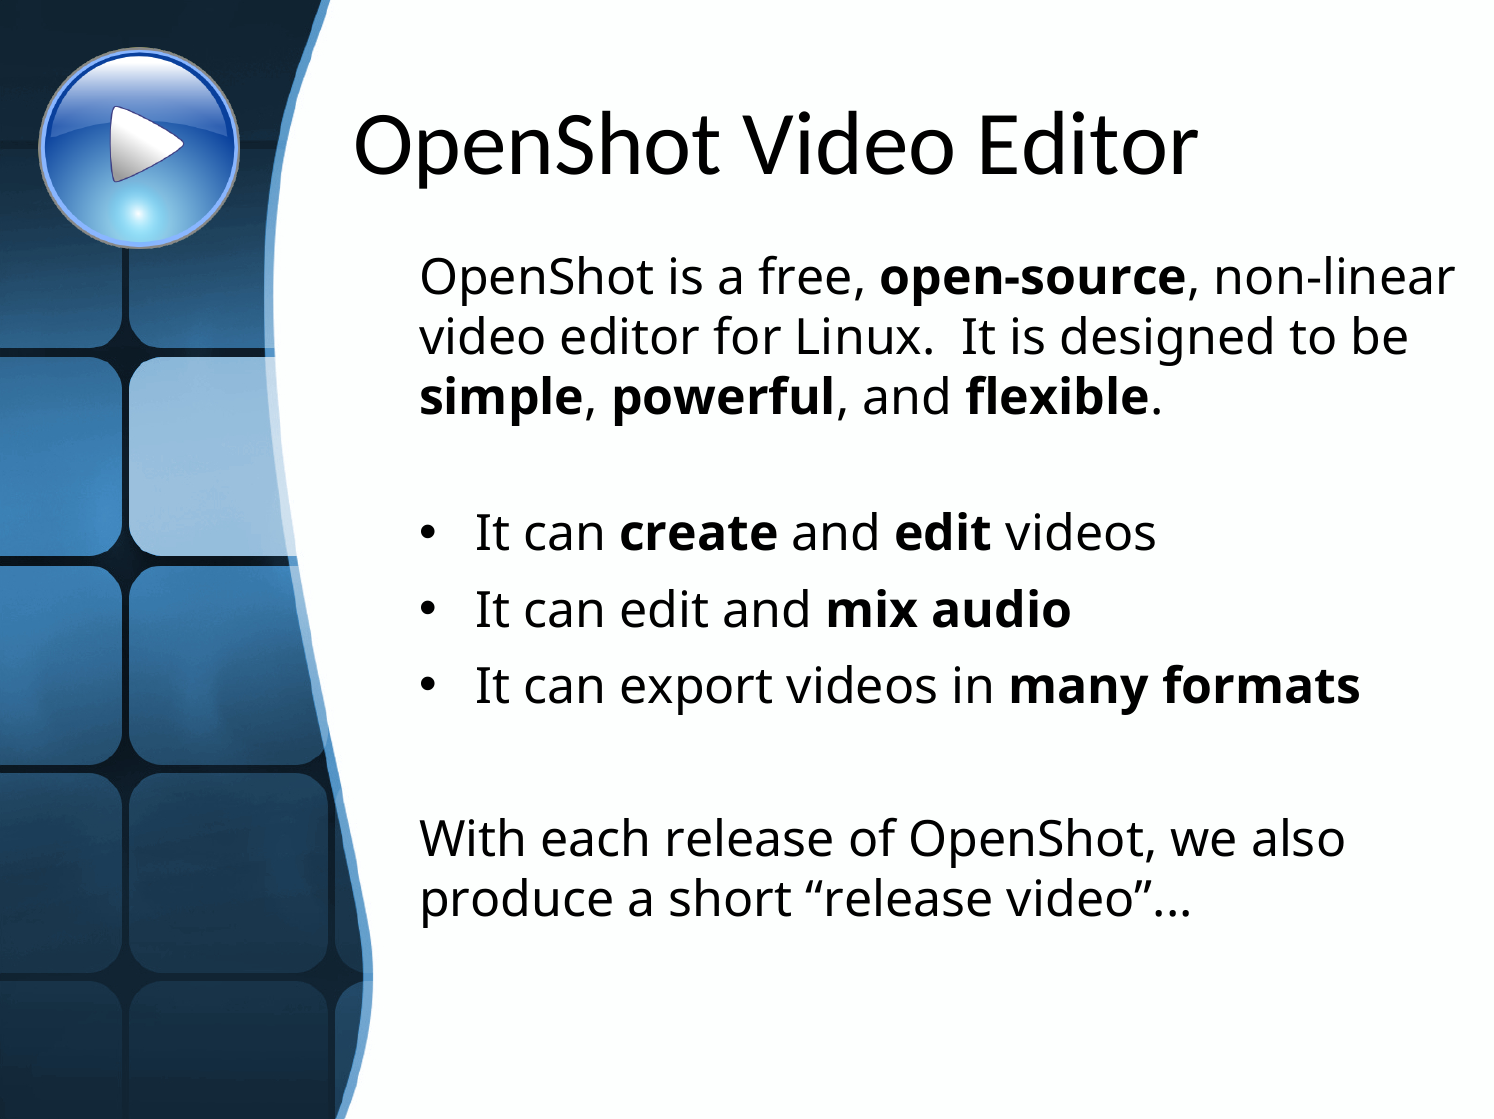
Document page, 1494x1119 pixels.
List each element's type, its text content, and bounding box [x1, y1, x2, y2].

list OpenShot is a free, open-source, non-linear video editor for Linux. It is designed to be simple, powerful, and flexible. It can create and edit videos It can edit and mix audio It can export videos in many formats With each release of OpenShot, we also produce a short “release video”... [404, 236, 1486, 1096]
title OpenShot Video Editor [338, 44, 1420, 232]
picture [0, 0, 1494, 1119]
